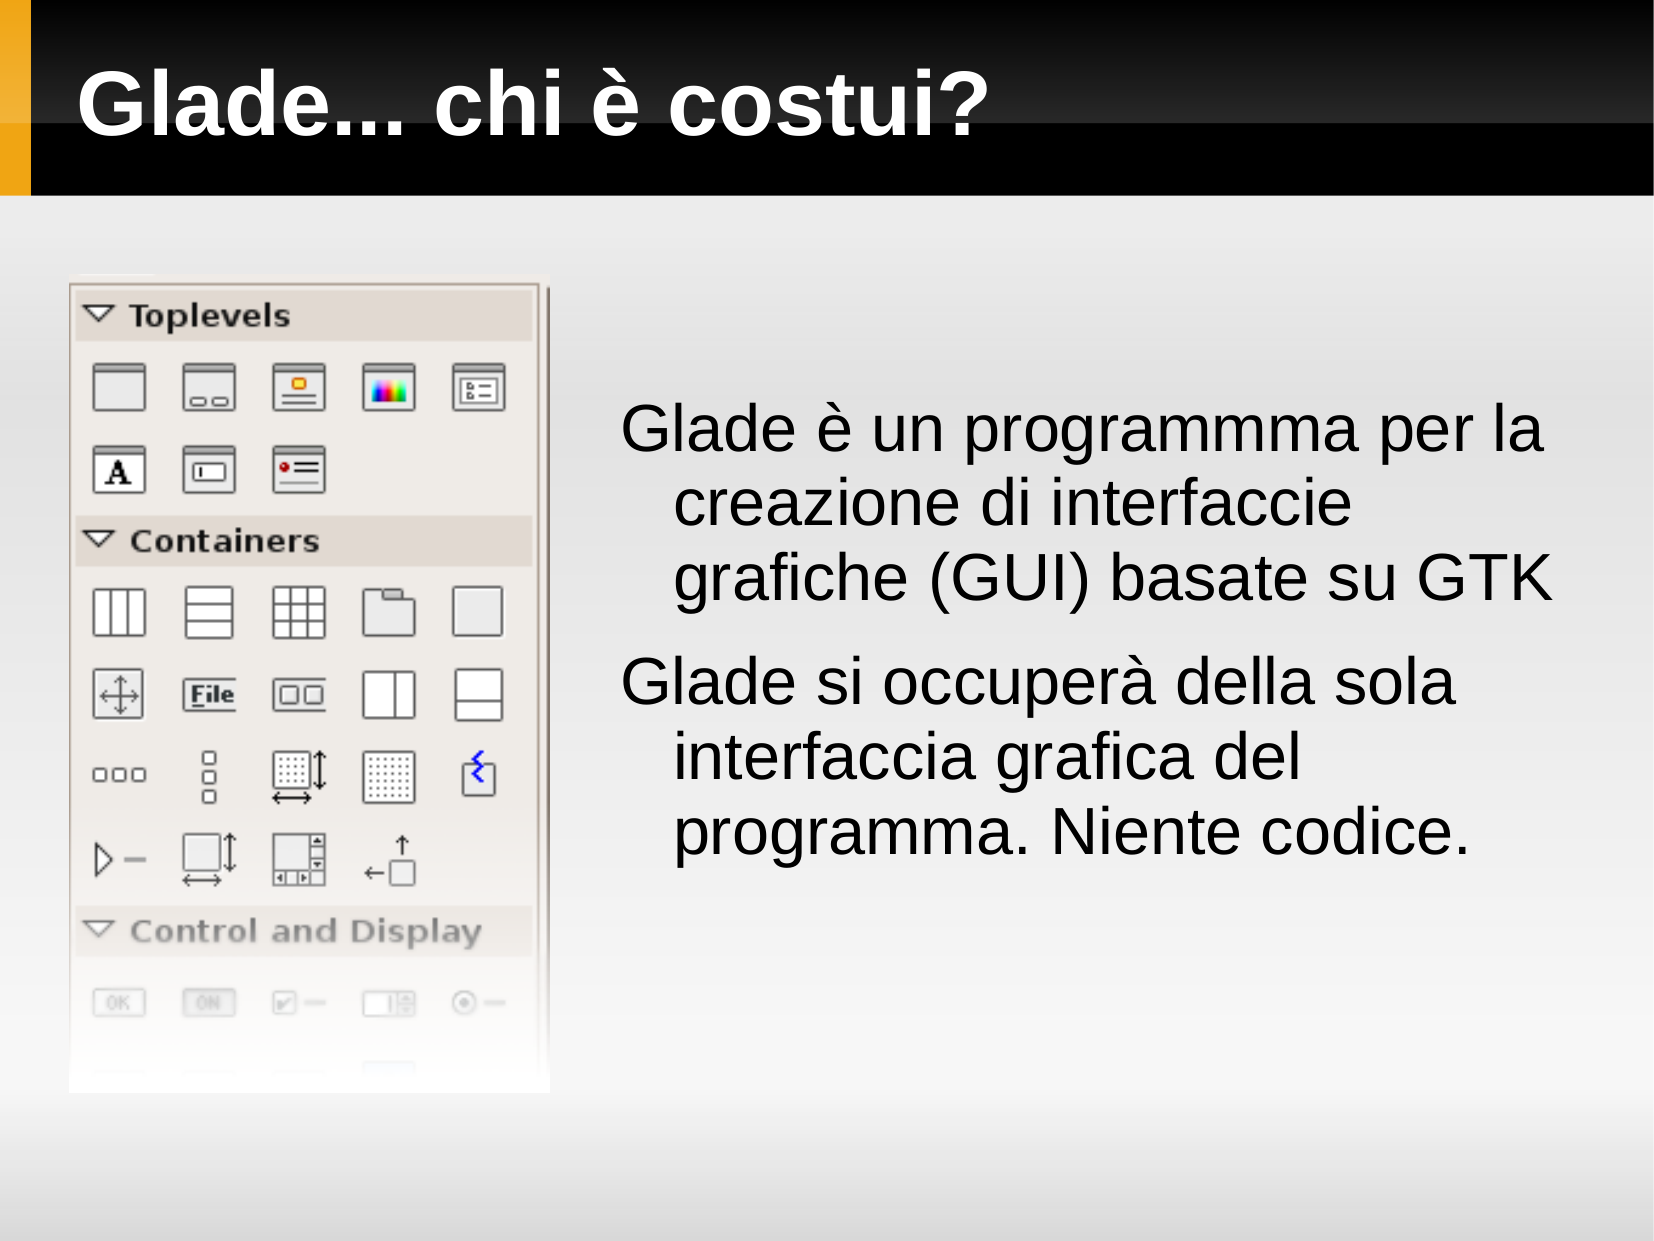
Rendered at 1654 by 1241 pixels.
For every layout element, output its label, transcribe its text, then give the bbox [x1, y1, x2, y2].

picture [0, 0, 1654, 1241]
list Glade è un programmma per la creazione di interfaccie grafiche (GUI) basate su GTK Glade si occuperà della sola interfaccia grafica del programma. Niente codice. [602, 390, 1584, 1016]
title Glade... chi è costui? [76, 0, 1565, 208]
